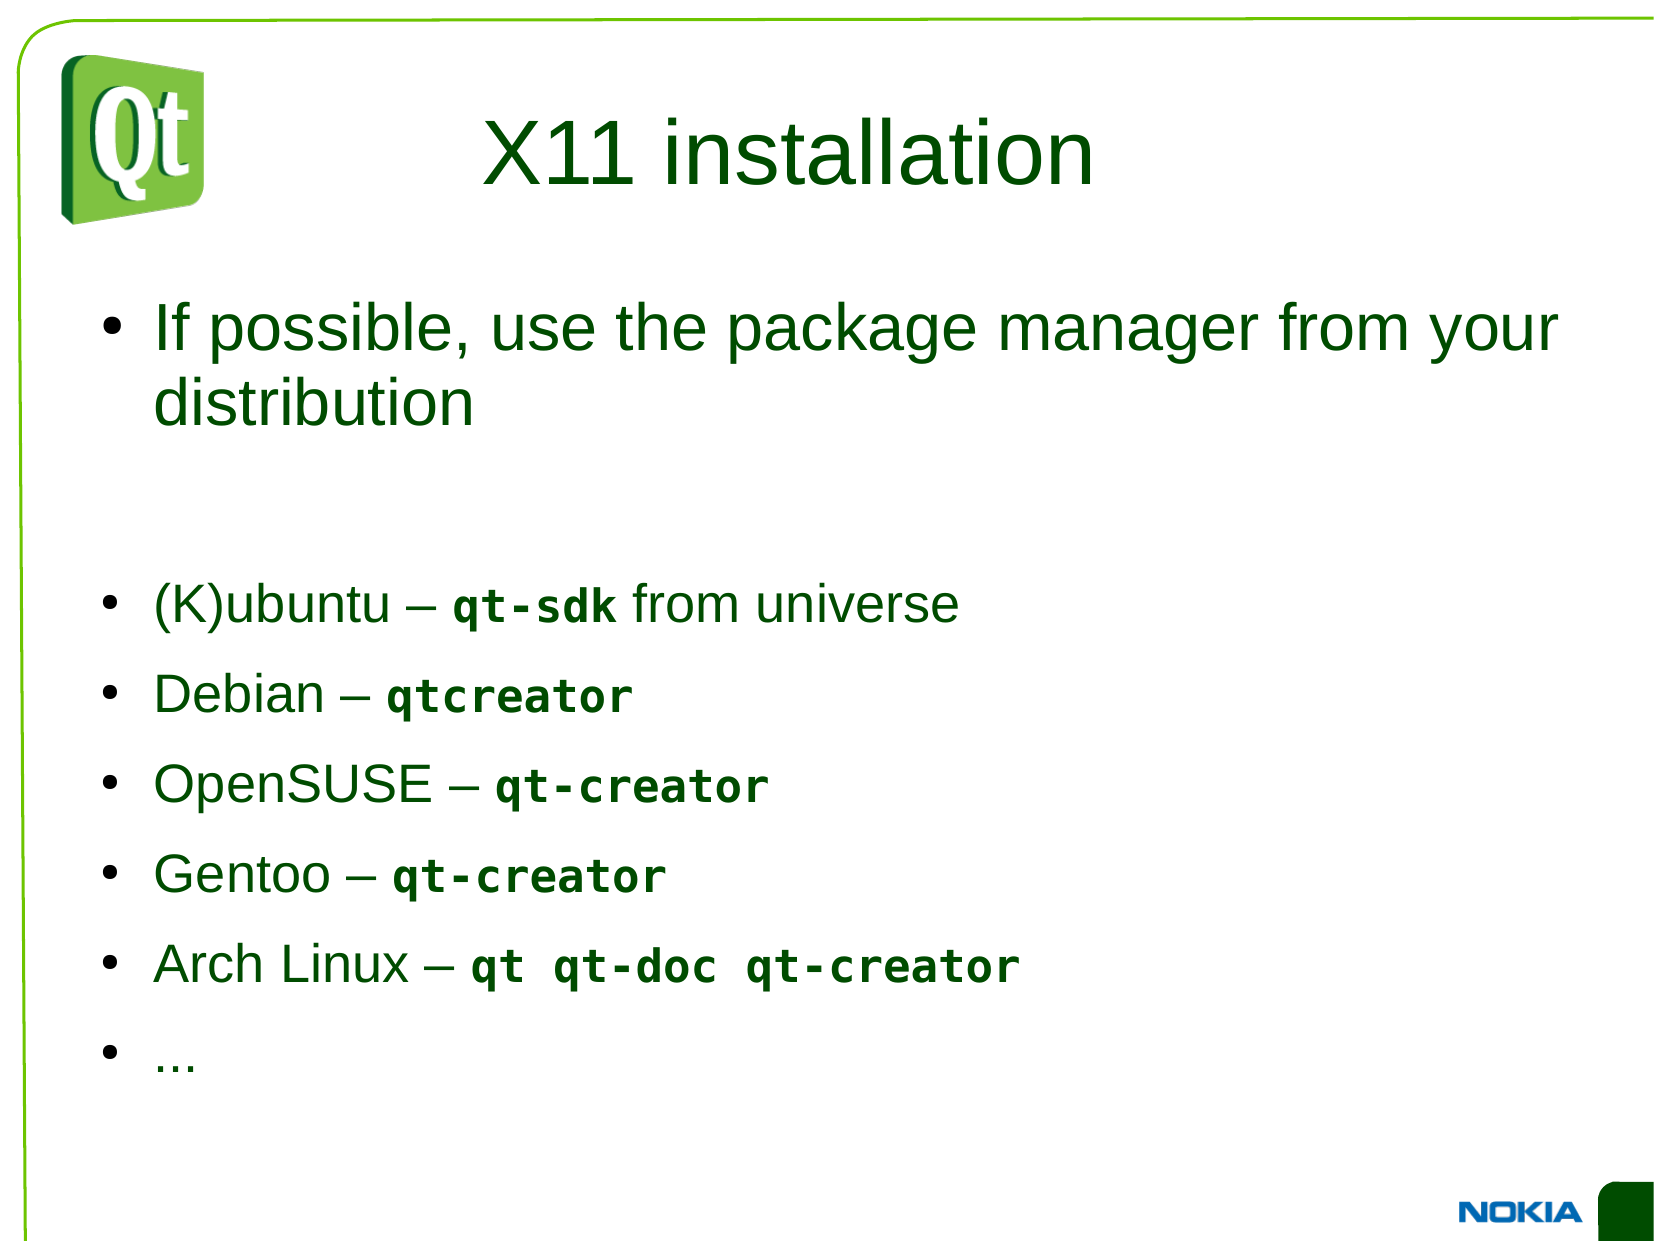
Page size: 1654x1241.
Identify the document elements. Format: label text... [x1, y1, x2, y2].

picture [1459, 1201, 1583, 1223]
list If possible, use the package manager from your distribution (K)ubuntu – qt-sdk from universe Debian – qtcreator OpenSUSE – qt-creator Gentoo – qt-creator Arch Linux – qt qt-doc qt-creator ... [82, 290, 1571, 1094]
title X11 installation [251, 49, 1327, 257]
picture [61, 55, 204, 225]
